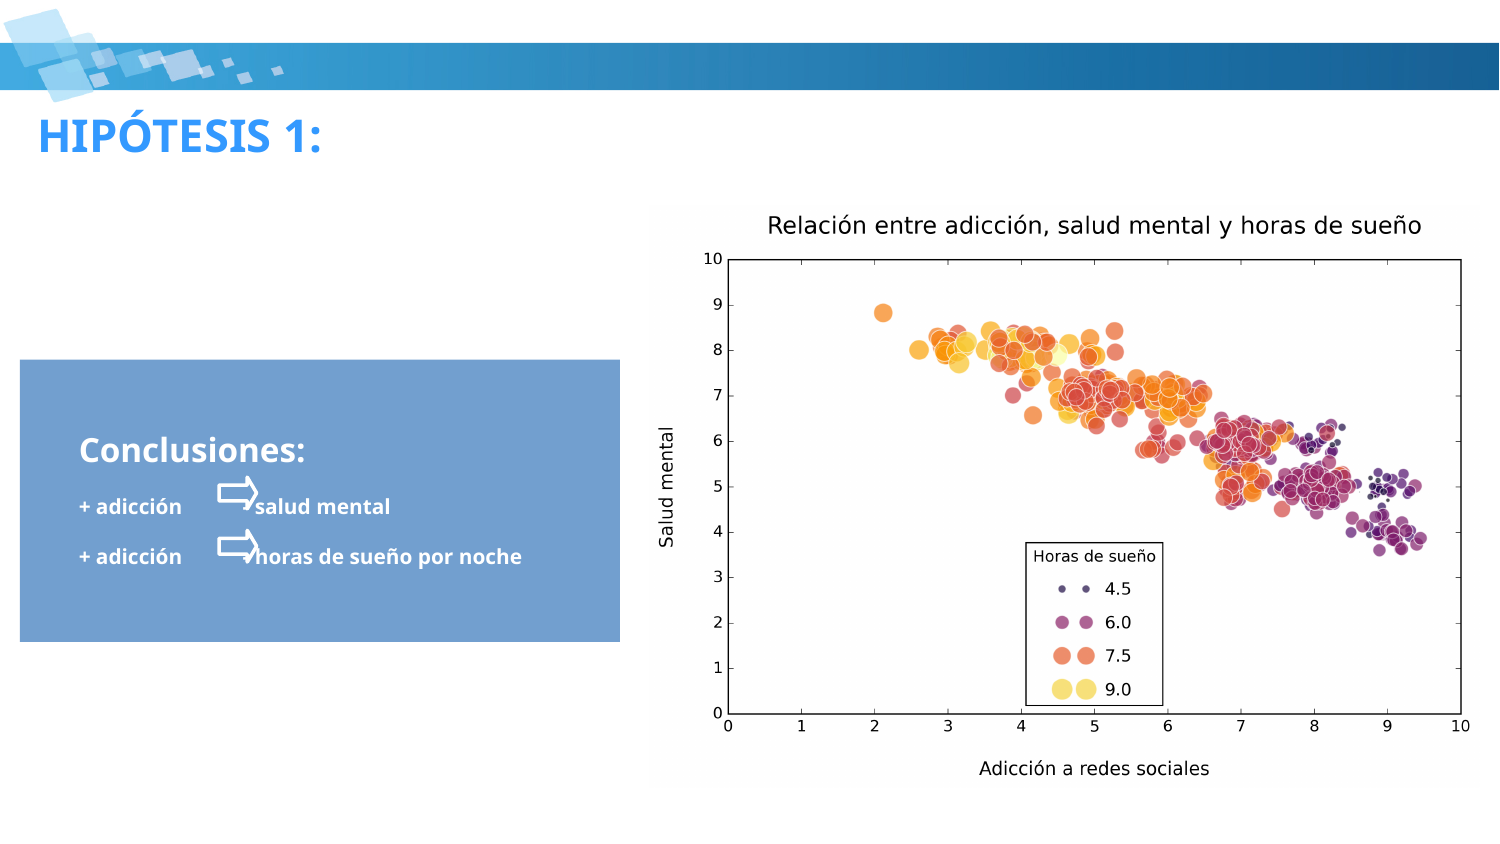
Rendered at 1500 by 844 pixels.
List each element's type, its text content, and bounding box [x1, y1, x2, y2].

title HIPÓTESIS 1: [37, 6, 1463, 326]
list Conclusiones: + adicción - salud mental + adicción - horas de sueño por noche [19, 359, 620, 642]
picture [0, 0, 1499, 842]
